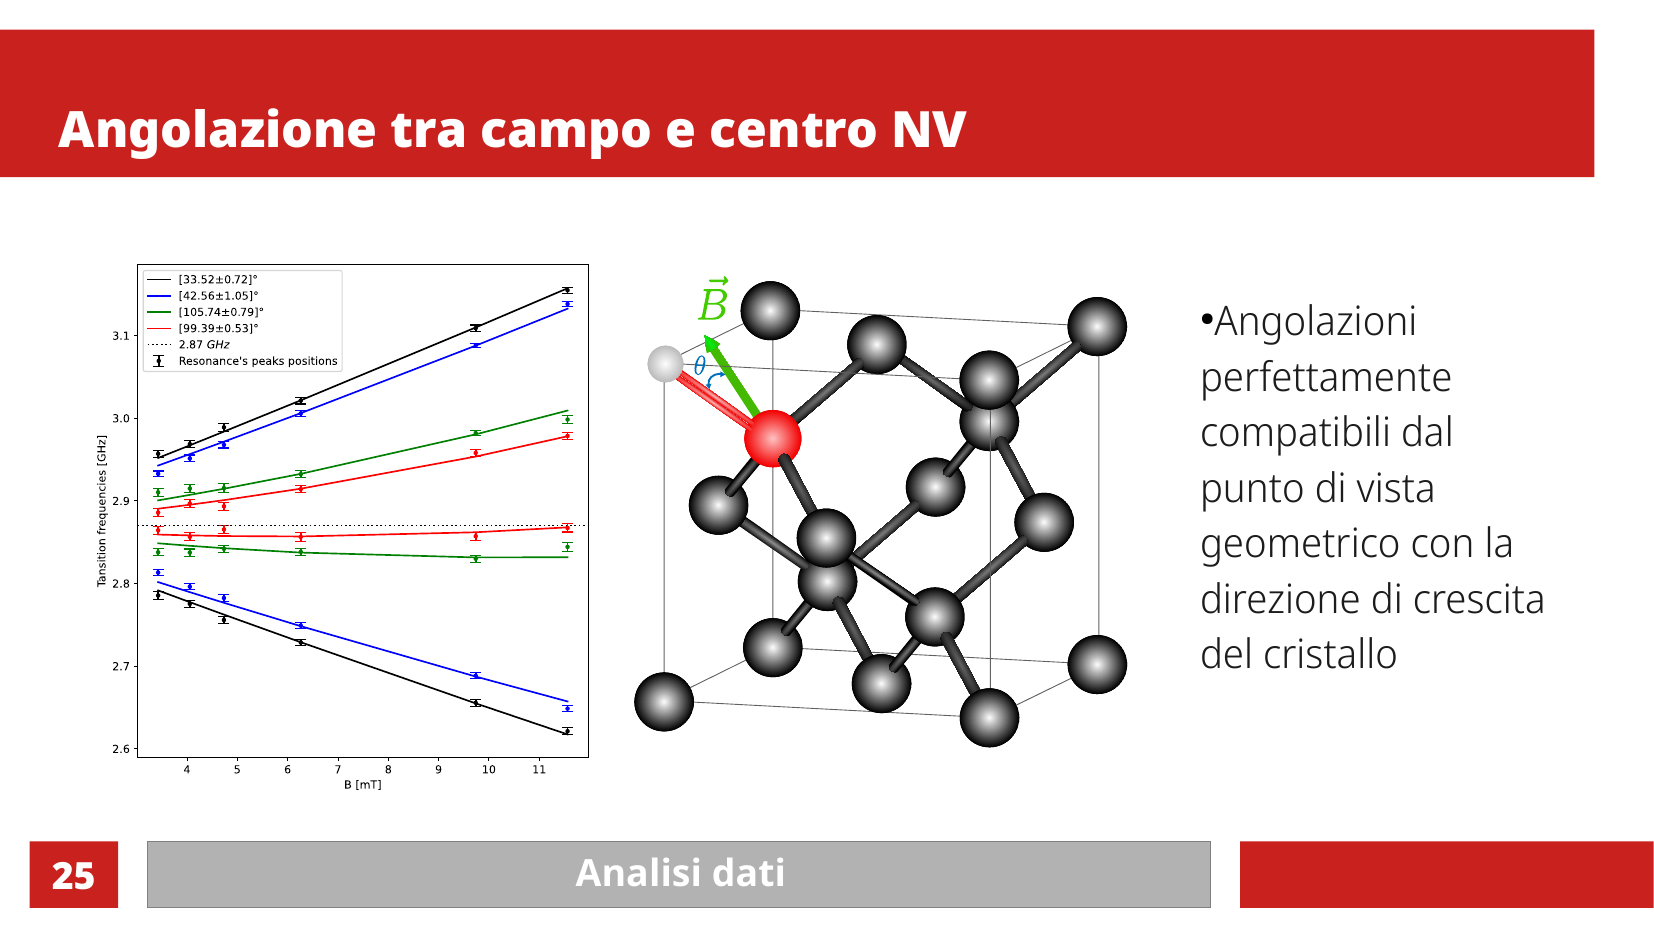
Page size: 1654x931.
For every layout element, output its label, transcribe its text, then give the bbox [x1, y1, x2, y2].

title Angolazione tra campo e centro NV [59, 44, 1595, 163]
text_box Analisi dati [155, 838, 1206, 905]
list Angolazioni perfettamente compatibili dal punto di vista geometrico con la direzione di crescita del cristallo [1200, 292, 1566, 869]
picture [75, 187, 1281, 833]
